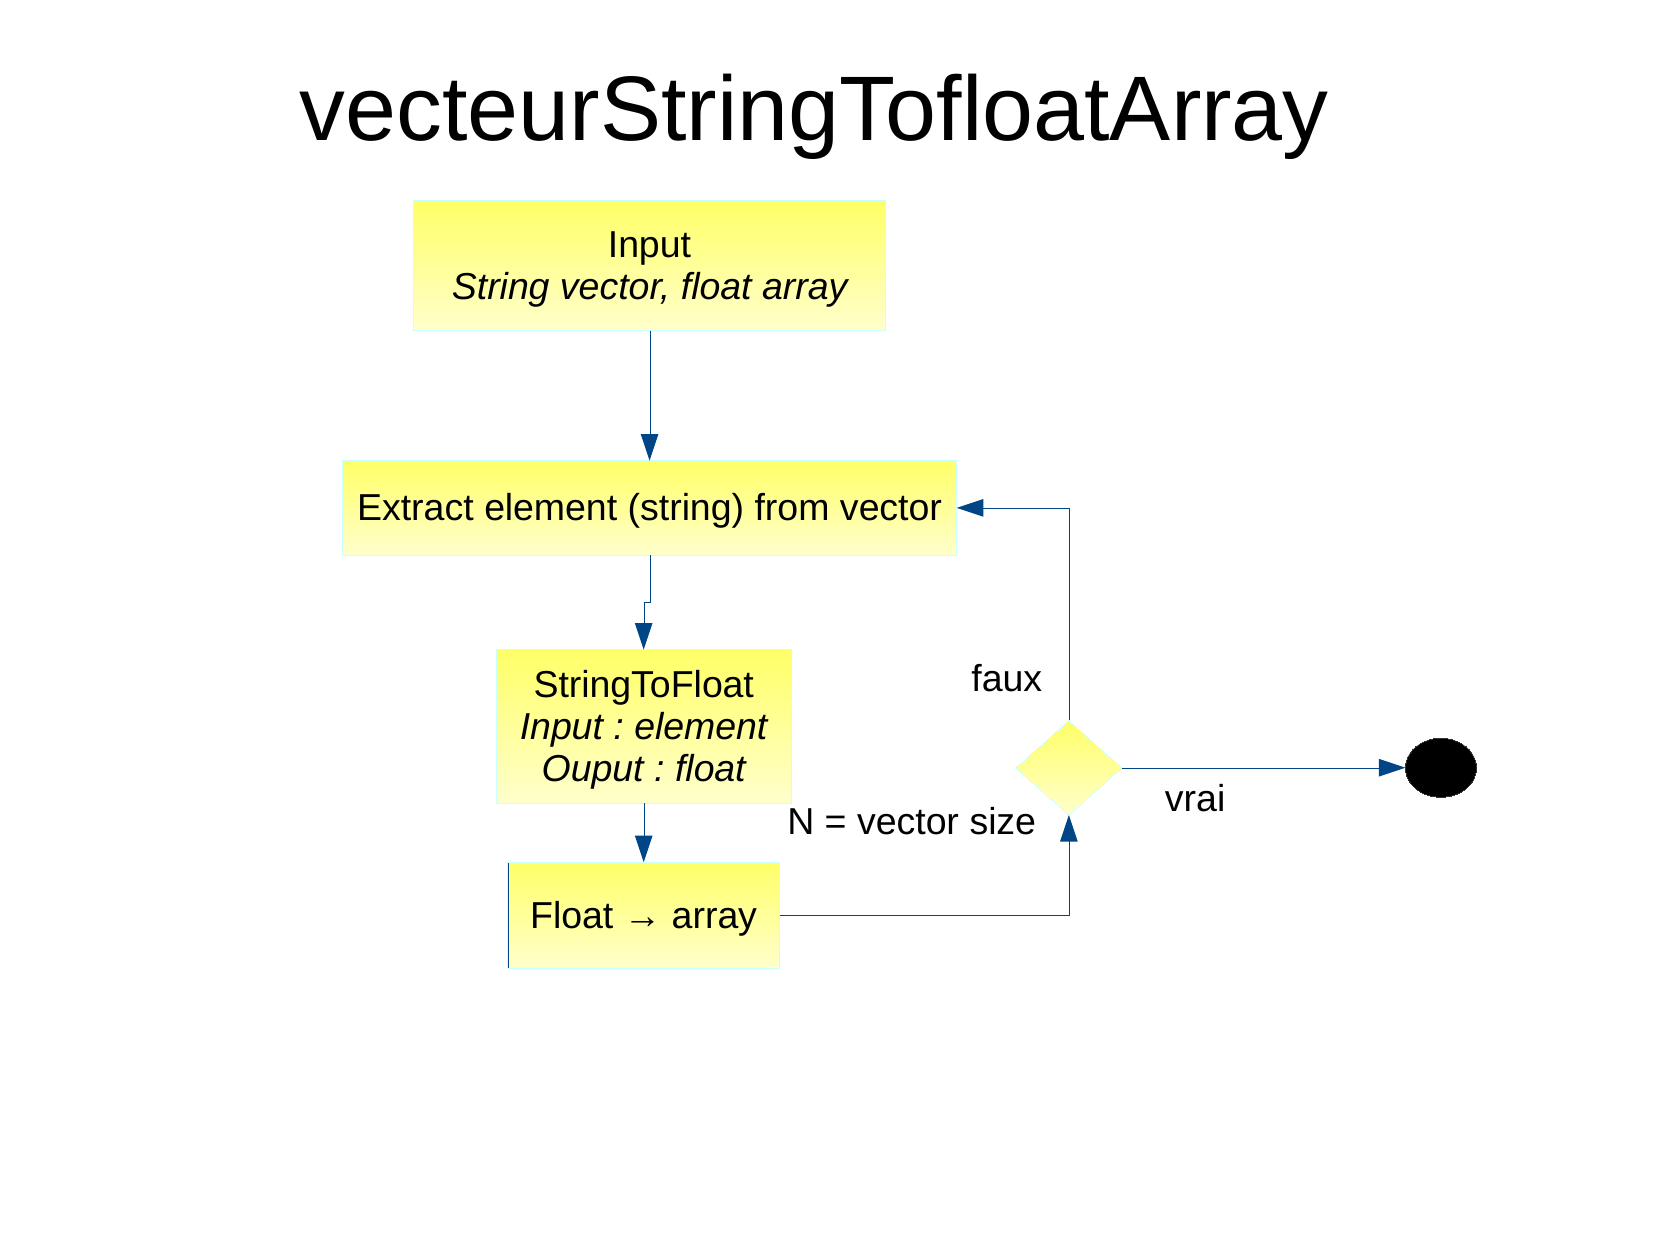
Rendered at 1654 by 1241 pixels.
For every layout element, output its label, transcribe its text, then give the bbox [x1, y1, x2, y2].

text_box [1015, 720, 1123, 815]
text_box N = vector size [772, 793, 1052, 851]
text_box [1405, 738, 1477, 798]
text_box StringToFloat Input : element Ouput : float [496, 649, 792, 804]
text_box Extract element (string) from vector [342, 460, 957, 556]
text_box Float → array [507, 862, 780, 969]
title vecteurStringTofloatArray [70, 5, 1560, 213]
text_box vrai [1150, 769, 1241, 827]
text_box faux [956, 649, 1058, 707]
text_box Input String vector, float array [413, 200, 886, 331]
